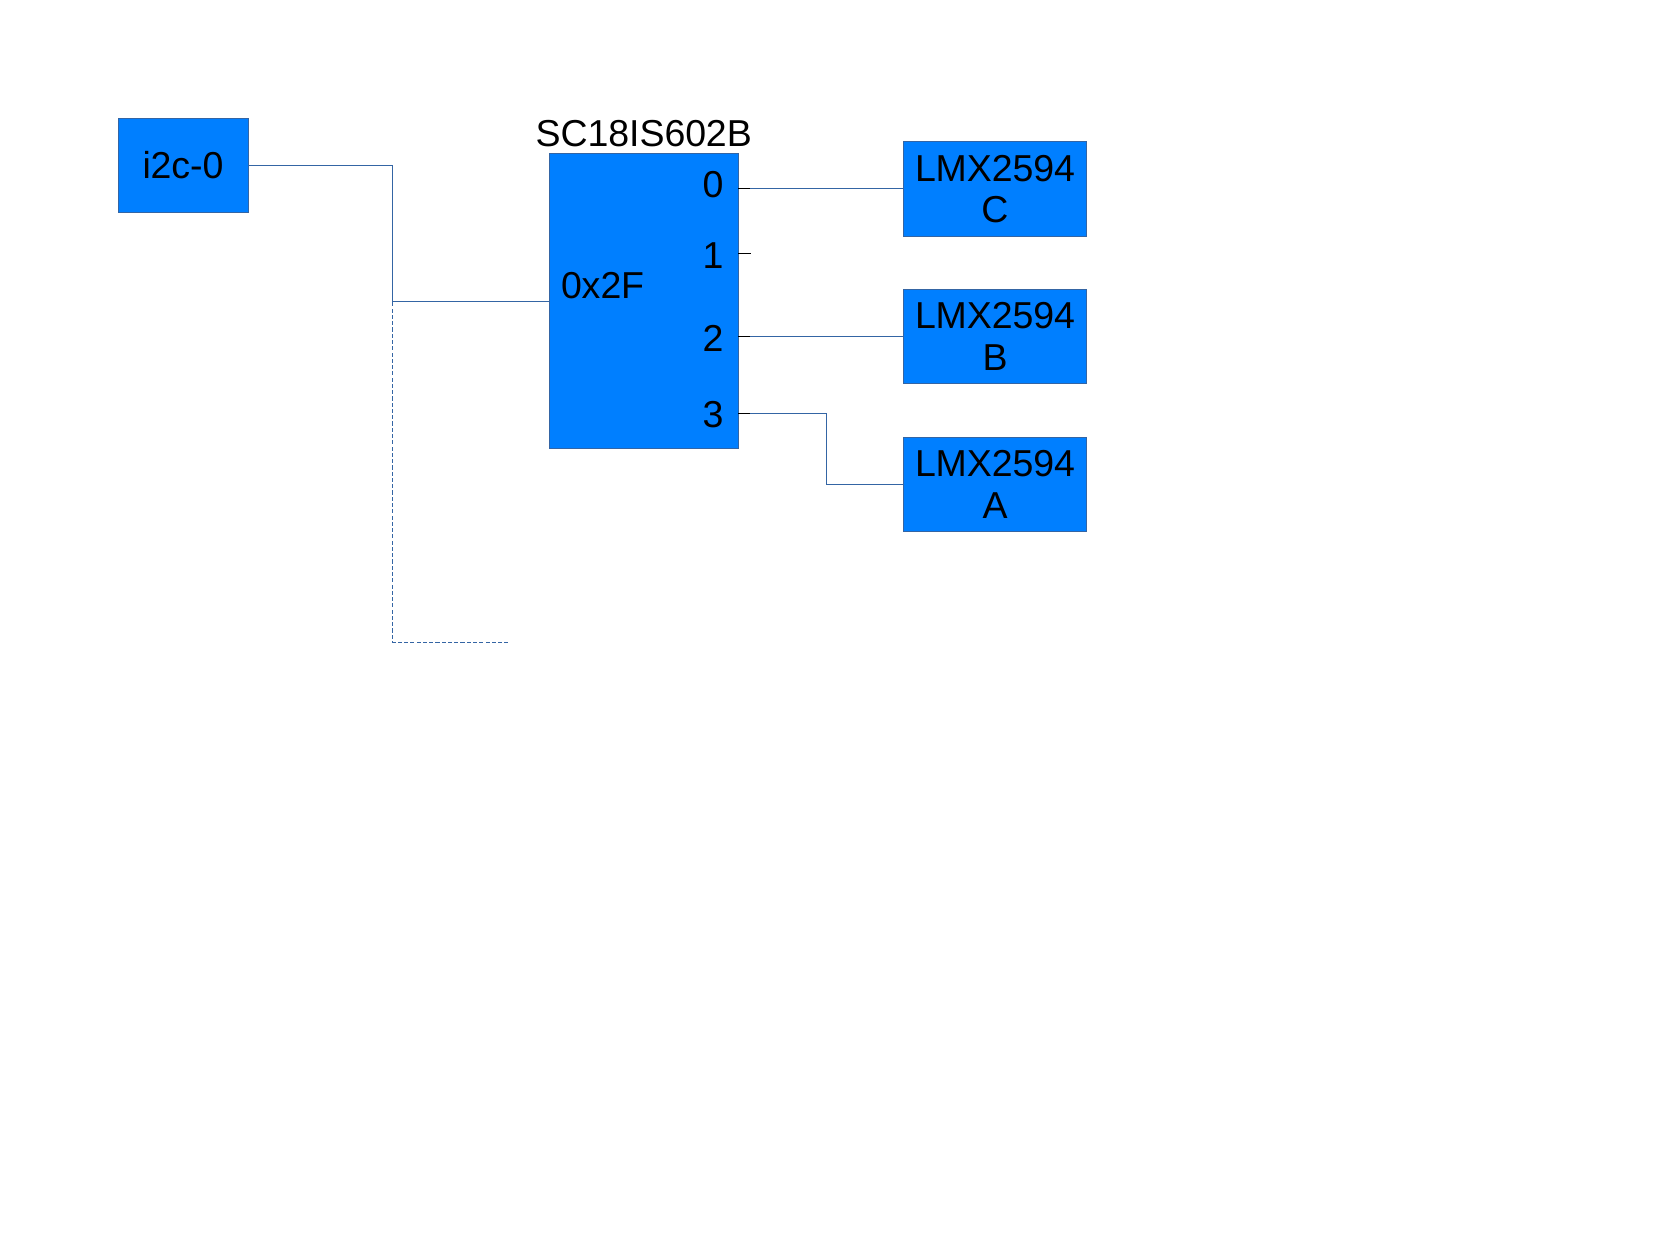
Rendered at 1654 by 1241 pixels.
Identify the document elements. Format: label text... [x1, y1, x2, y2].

text_box 0 [687, 156, 739, 213]
text_box LMX2594 B [903, 289, 1087, 384]
text_box SC18IS602B [549, 153, 739, 449]
text_box LMX2594 C [903, 141, 1087, 237]
text_box 3 [687, 386, 739, 443]
text_box 0x2F [546, 256, 660, 313]
text_box 2 [687, 309, 739, 367]
text_box LMX2594 A [903, 437, 1087, 532]
text_box i2c-0 [118, 118, 249, 213]
text_box 1 [687, 227, 739, 284]
